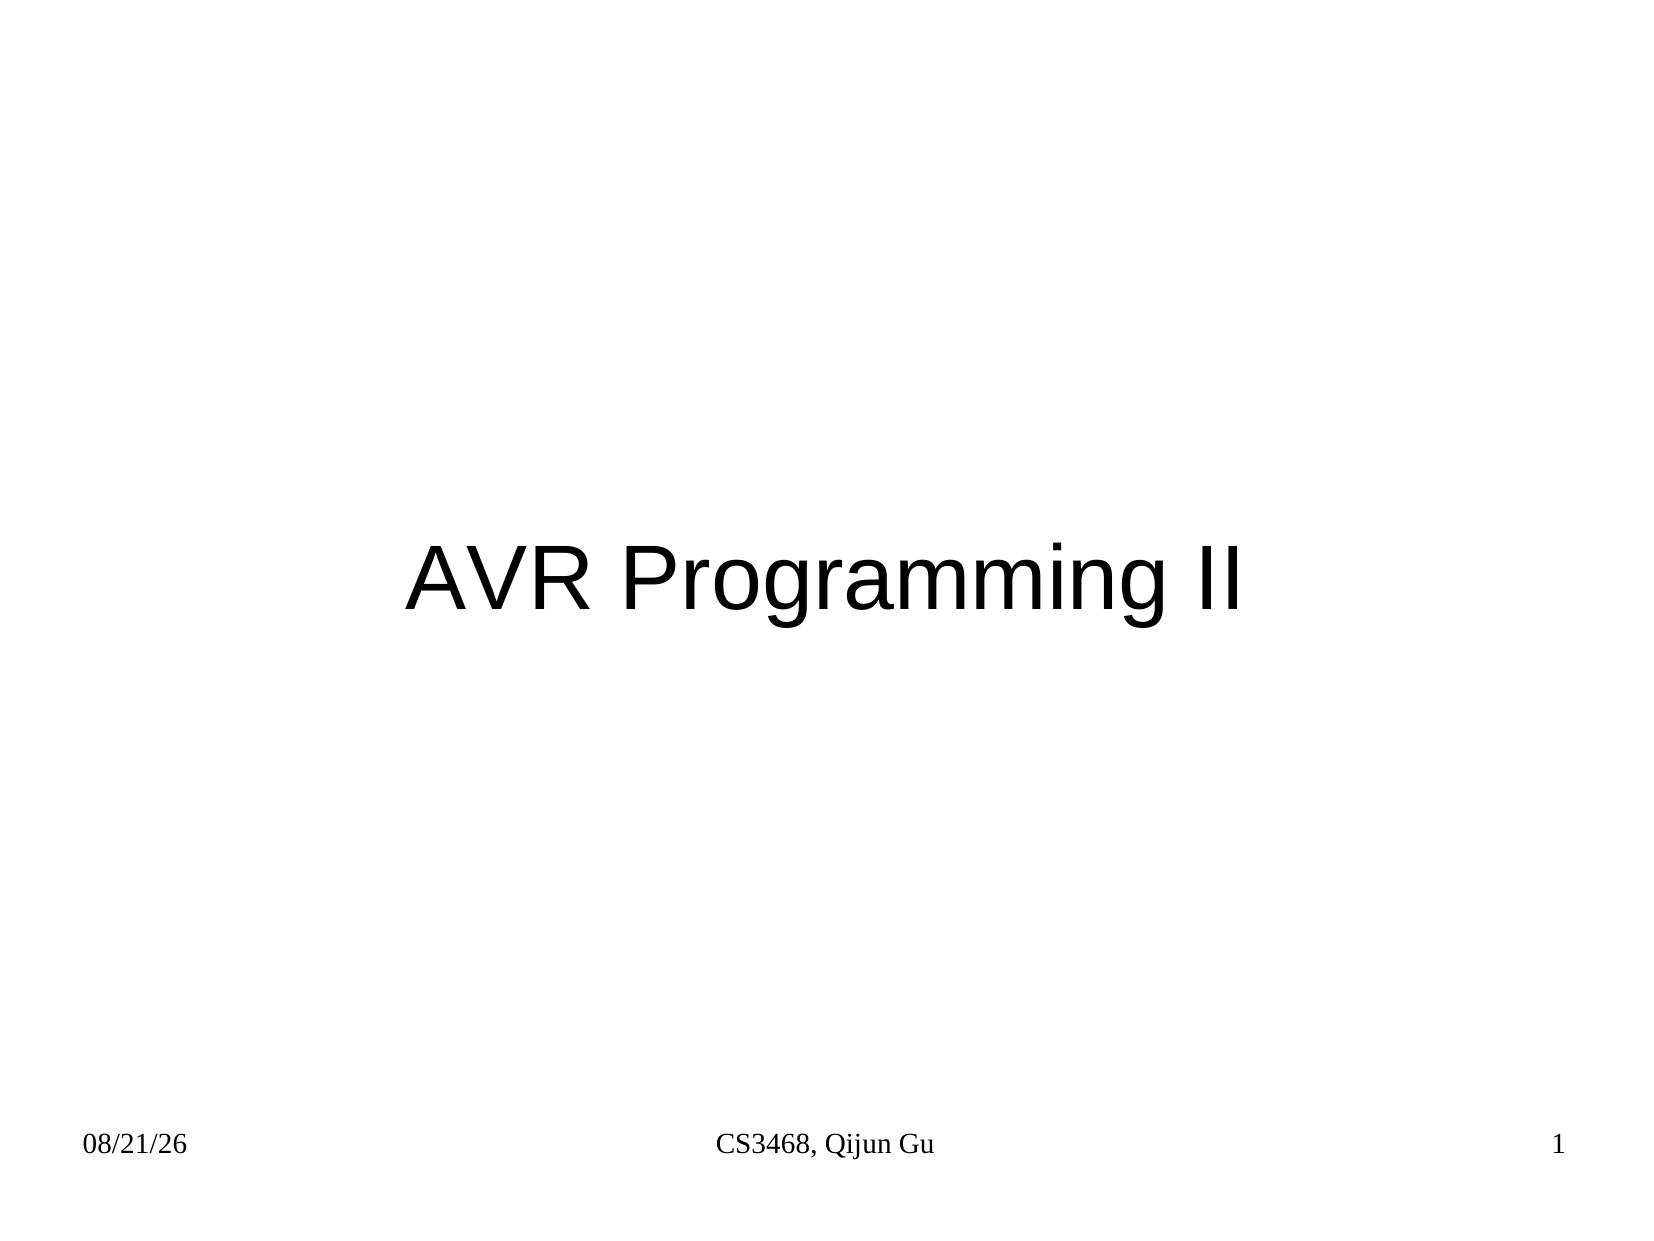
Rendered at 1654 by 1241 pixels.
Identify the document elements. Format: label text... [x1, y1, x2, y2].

text_box AVR Programming II [82, 49, 1571, 1109]
